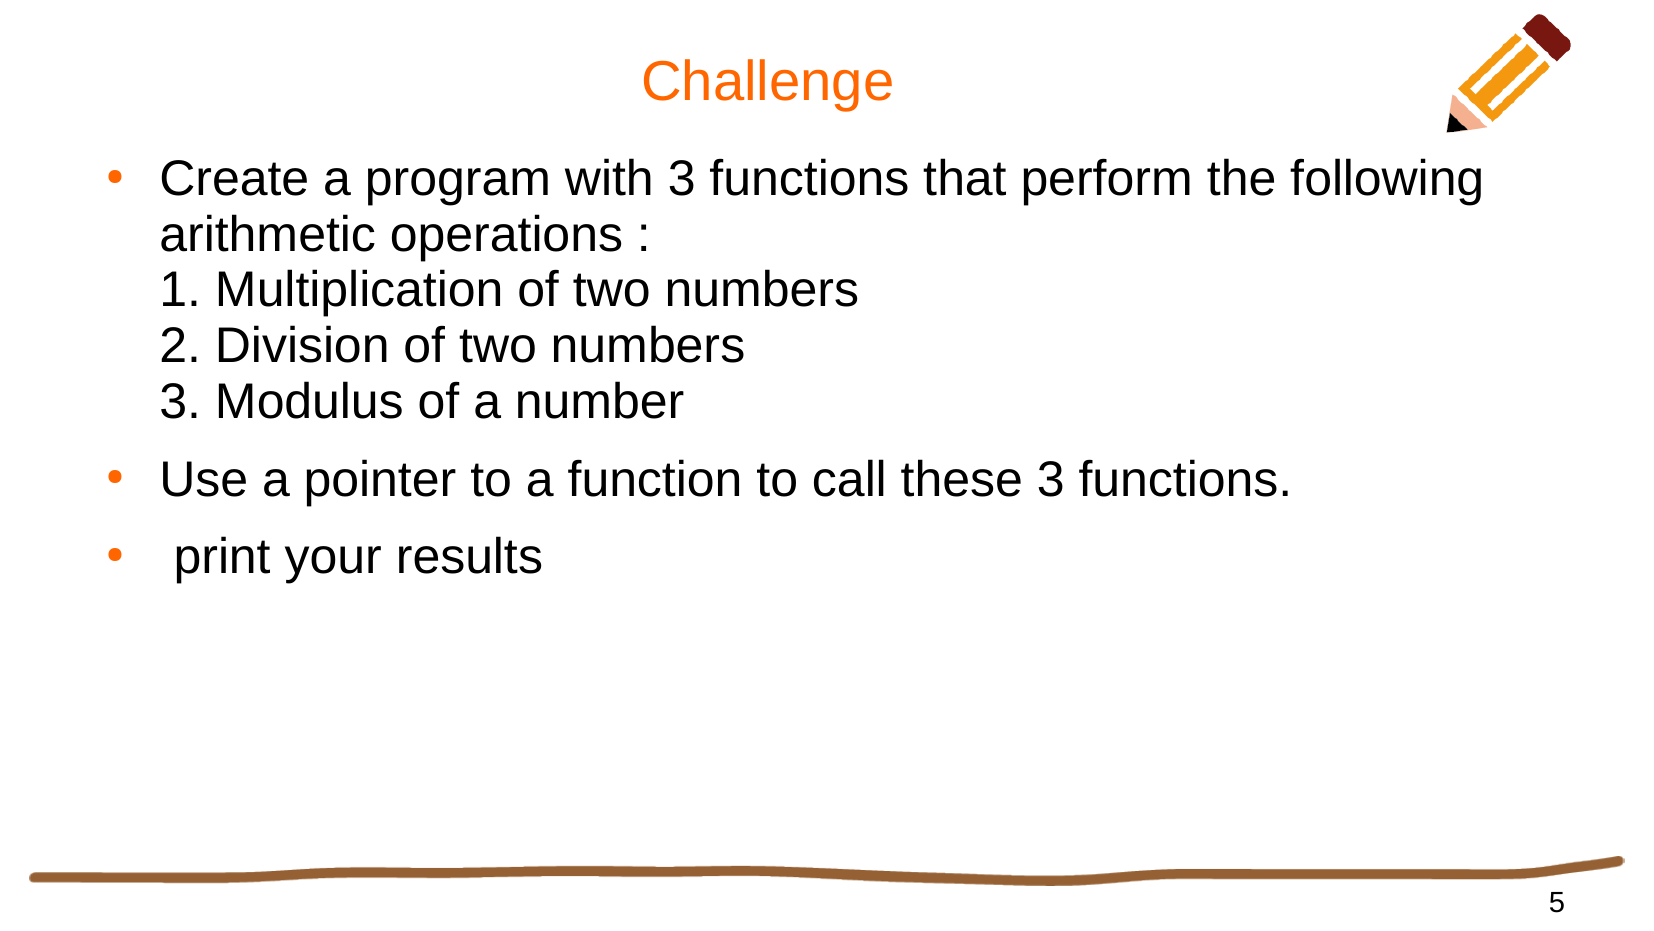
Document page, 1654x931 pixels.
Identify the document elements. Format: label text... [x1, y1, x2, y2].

picture [1446, 14, 1571, 133]
picture [29, 856, 1625, 886]
title Challenge [88, 29, 1447, 133]
list Create a program with 3 functions that perform the following arithmetic operations : 1. Multiplication of two numbers 2. Division of two numbers 3. Modulus of a number Use a pointer to a function to call these 3 functions. print your results [88, 150, 1576, 800]
